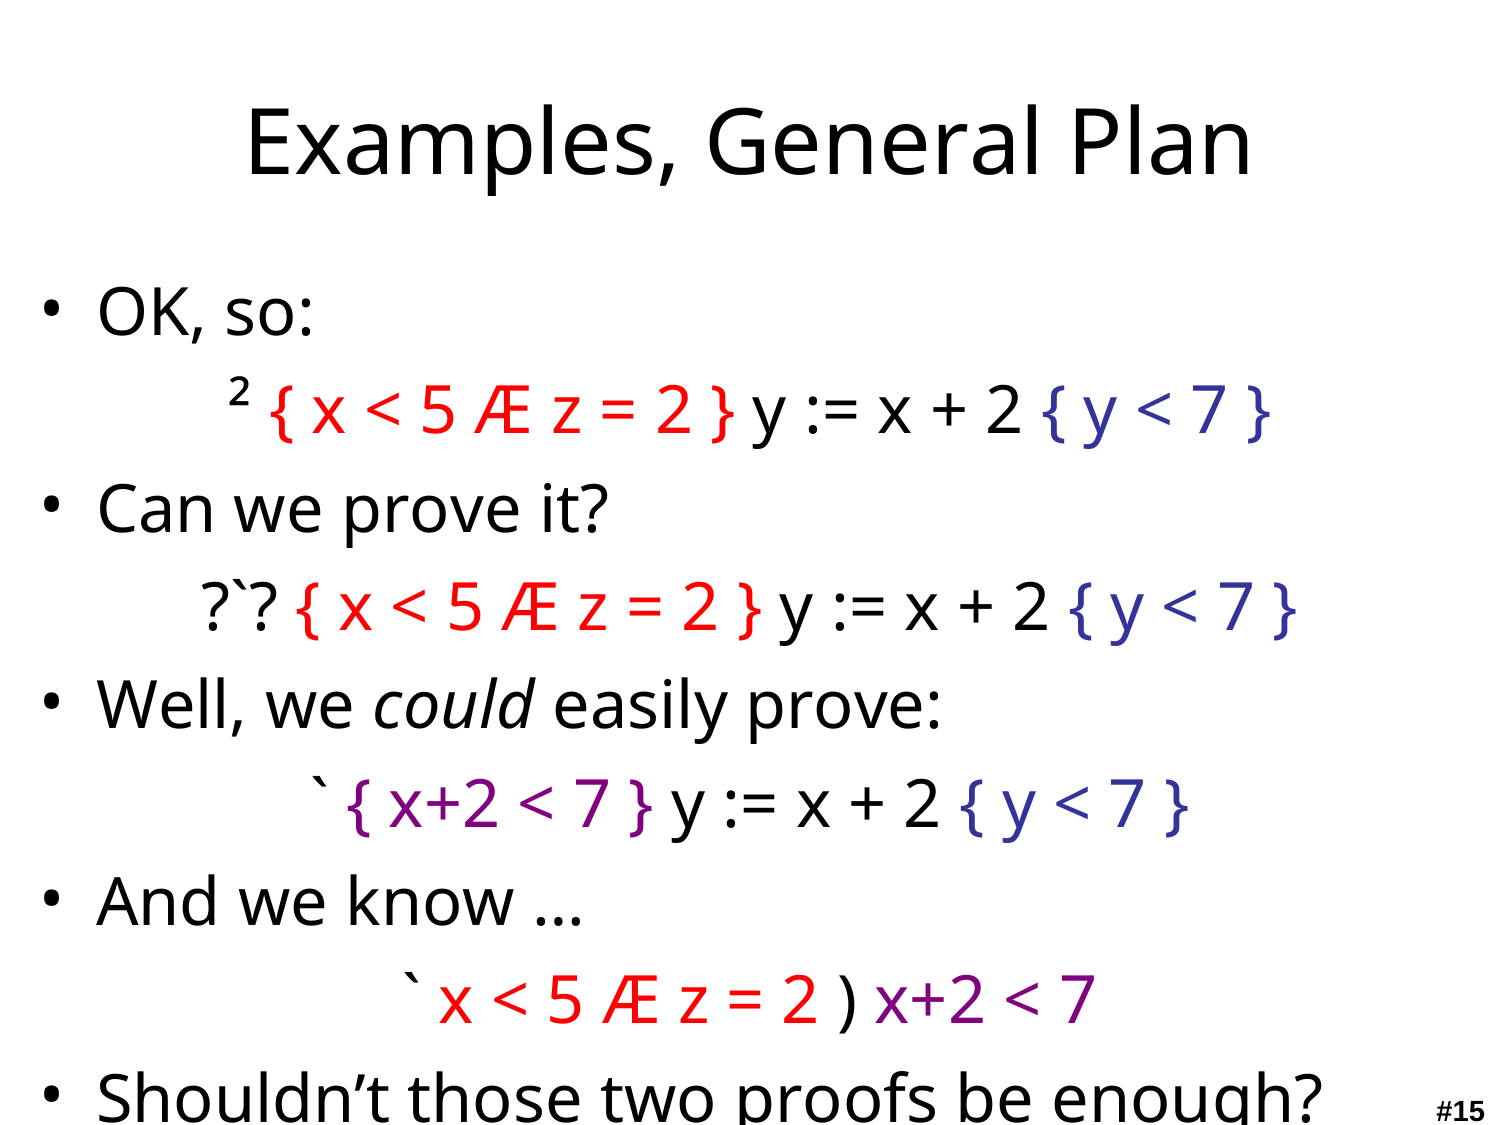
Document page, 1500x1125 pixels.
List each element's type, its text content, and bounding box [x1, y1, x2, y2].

title Examples, General Plan [24, 45, 1476, 233]
list OK, so: ² { x < 5 Æ z = 2 } y := x + 2 { y < 7 } Can we prove it? ?`? { x < 5 Æ z = 2 } y := x + 2 { y < 7 } Well, we could easily prove: ` { x+2 < 7 } y := x + 2 { y < 7 } And we know … ` x < 5 Æ z = 2 ) x+2 < 7 Shouldn’t those two proofs be enough? [24, 262, 1476, 1101]
